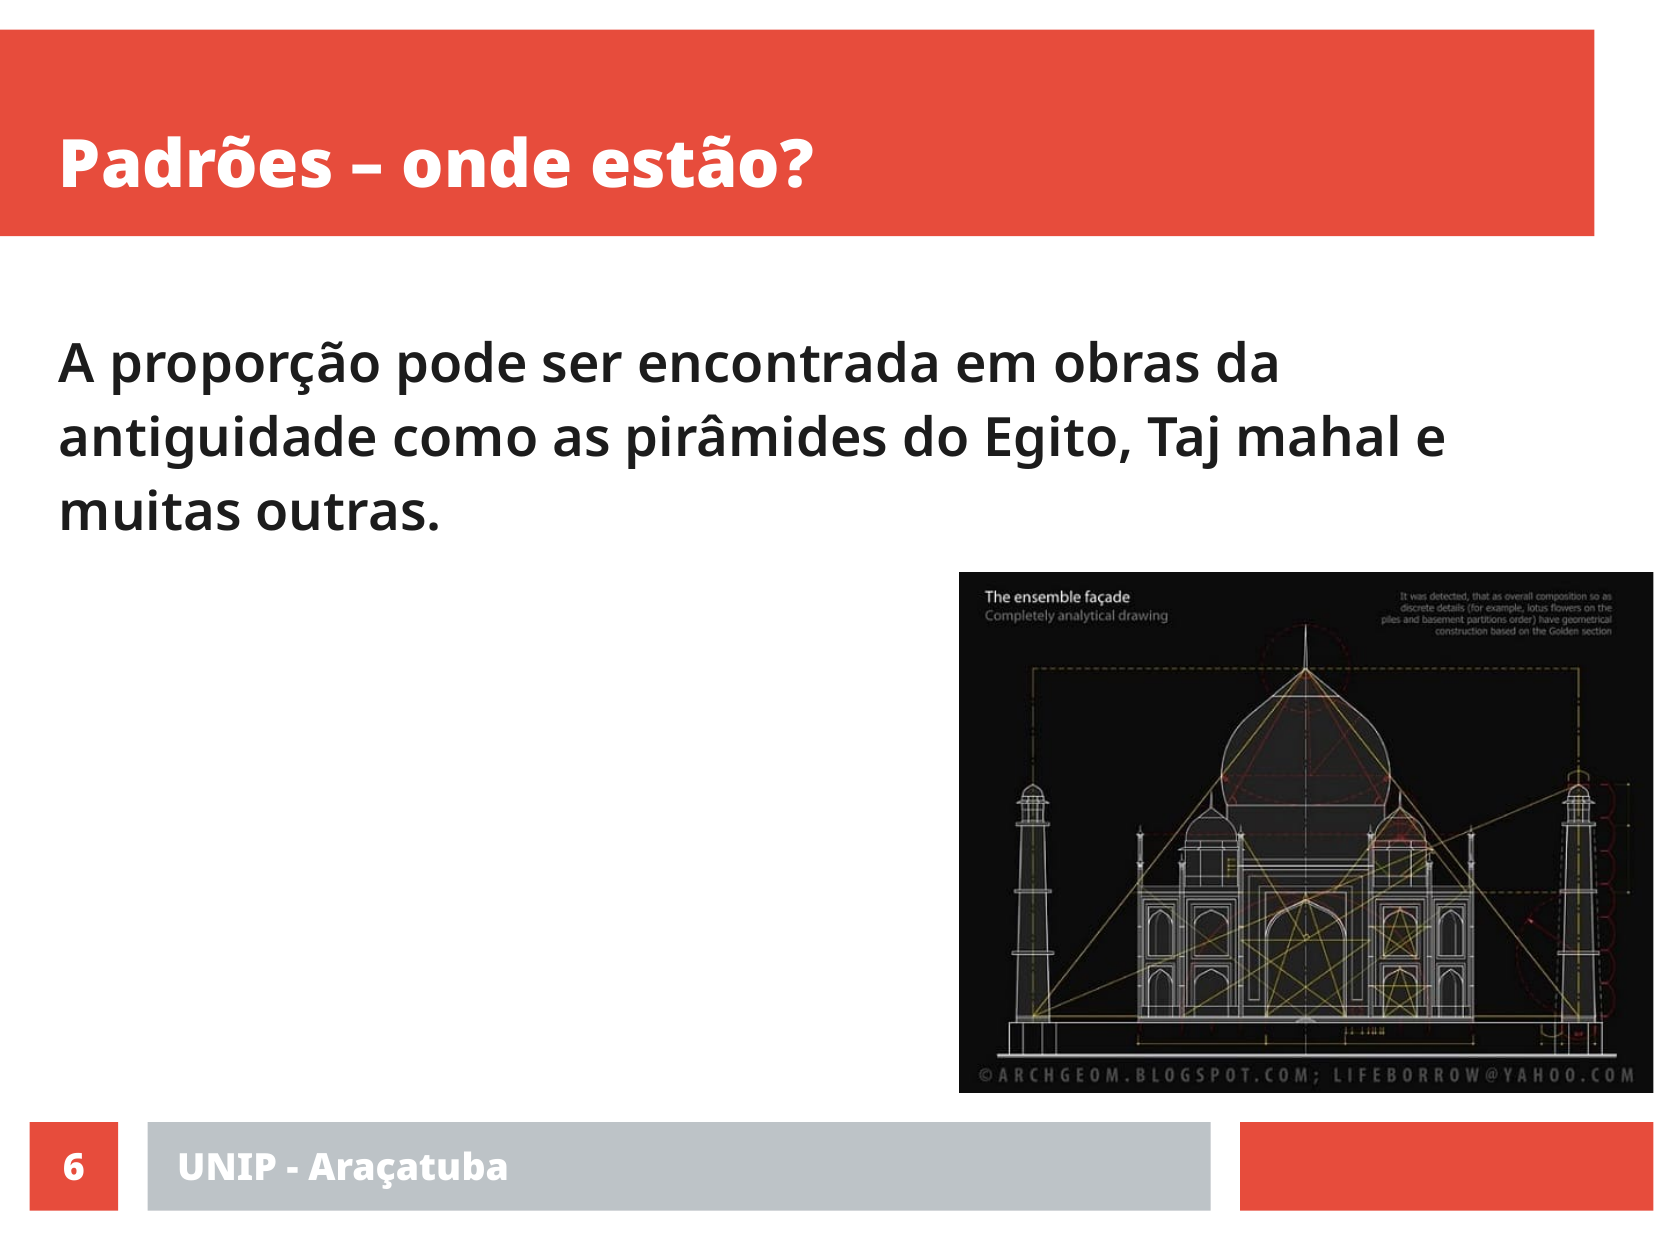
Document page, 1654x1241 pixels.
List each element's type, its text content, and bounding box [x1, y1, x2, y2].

title Padrões – onde estão? [59, 59, 1595, 207]
list A proporção pode ser encontrada em obras da antiguidade como as pirâmides do Egito, Taj mahal e muitas outras. [59, 324, 1565, 1093]
picture [959, 572, 1654, 1093]
